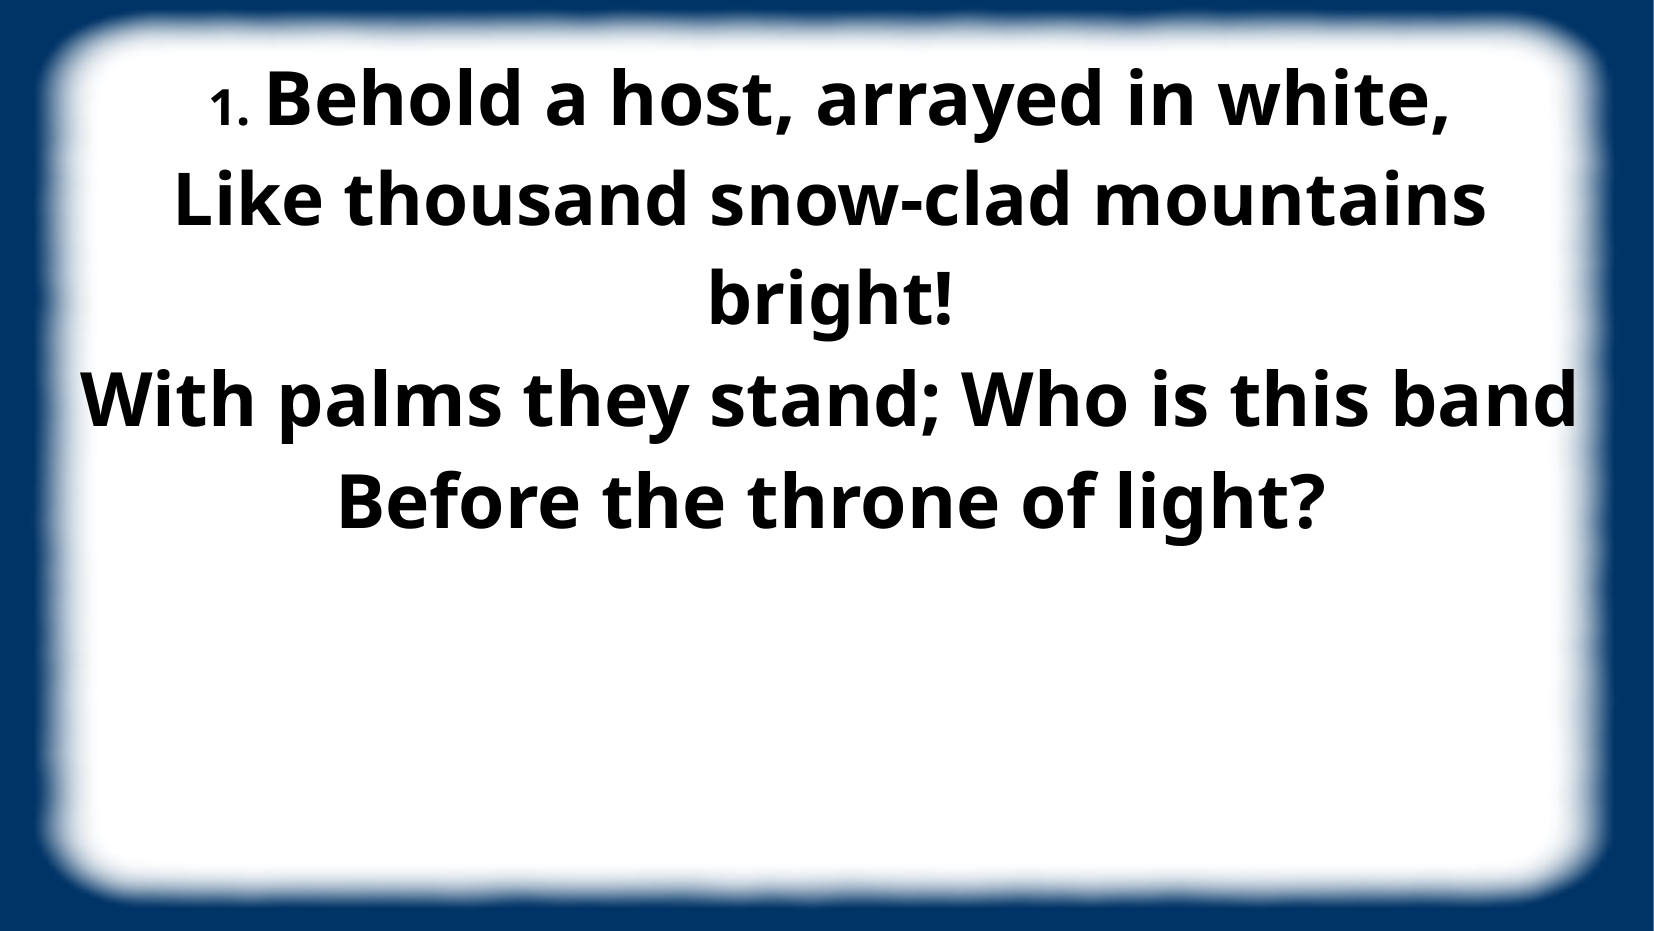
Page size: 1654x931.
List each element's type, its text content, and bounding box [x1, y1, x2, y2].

picture [0, 0, 1654, 931]
title 1. Behold a host, arrayed in white, Like thousand snow-clad mountains bright! With palms they stand; Who is this band Before the throne of light? [75, 45, 1587, 481]
